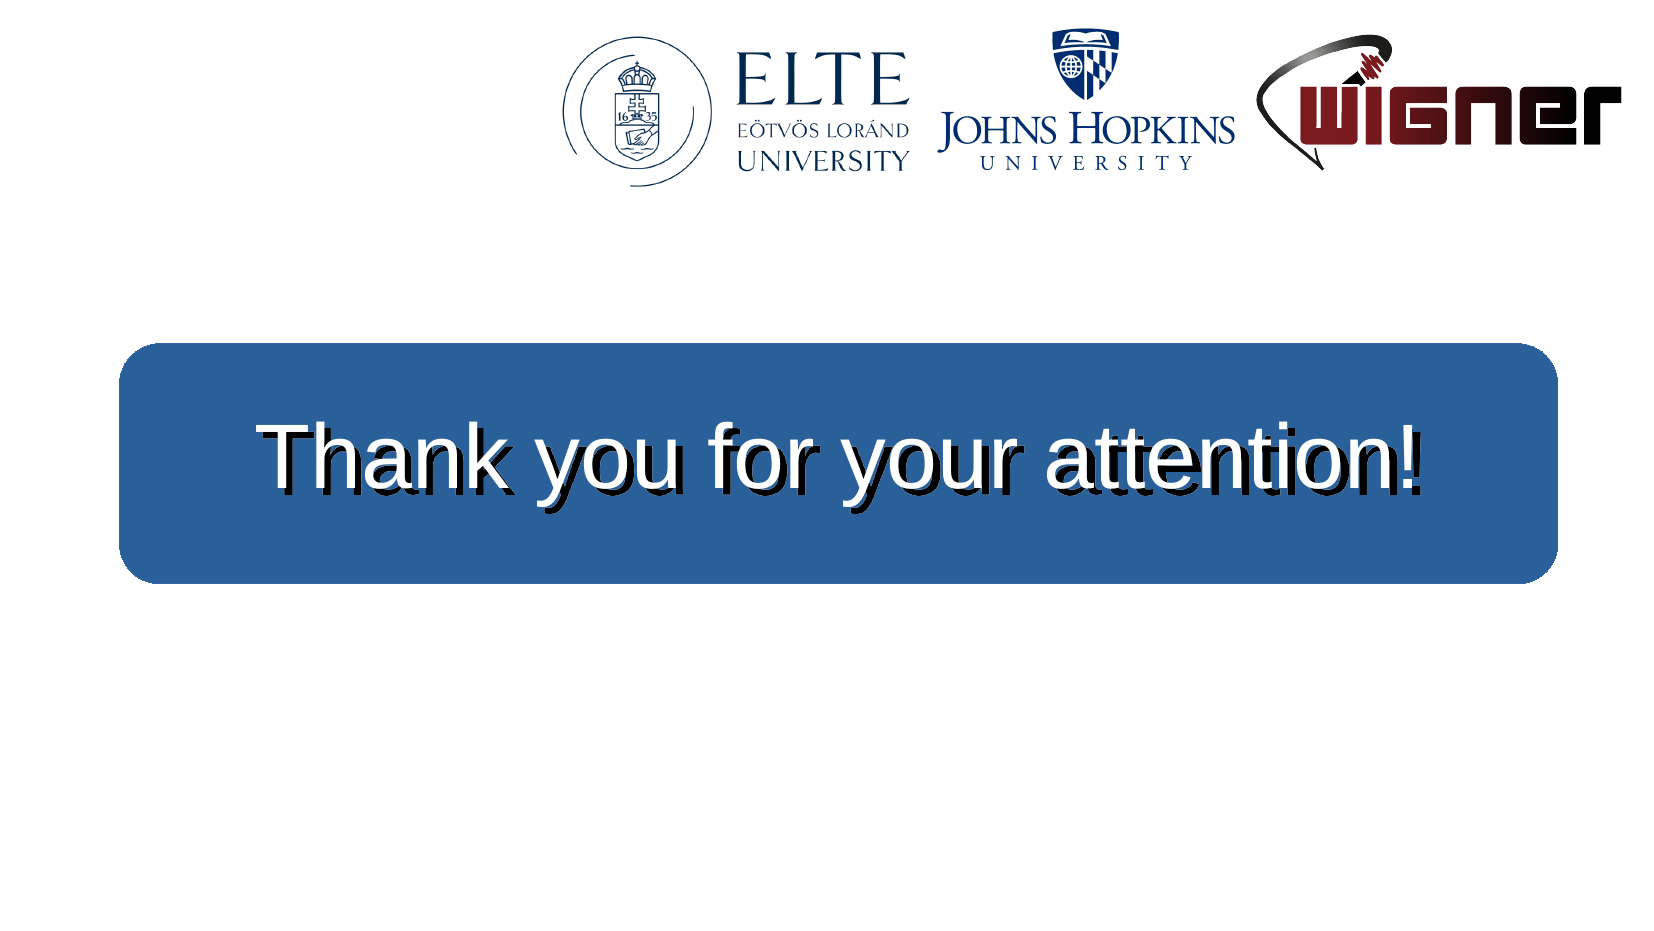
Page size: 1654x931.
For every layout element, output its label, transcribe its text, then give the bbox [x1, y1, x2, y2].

picture [930, 13, 1241, 189]
title Thank you for your attention! [133, 373, 1544, 541]
picture [1247, 27, 1633, 177]
picture [562, 36, 910, 187]
text_box [119, 343, 1558, 584]
